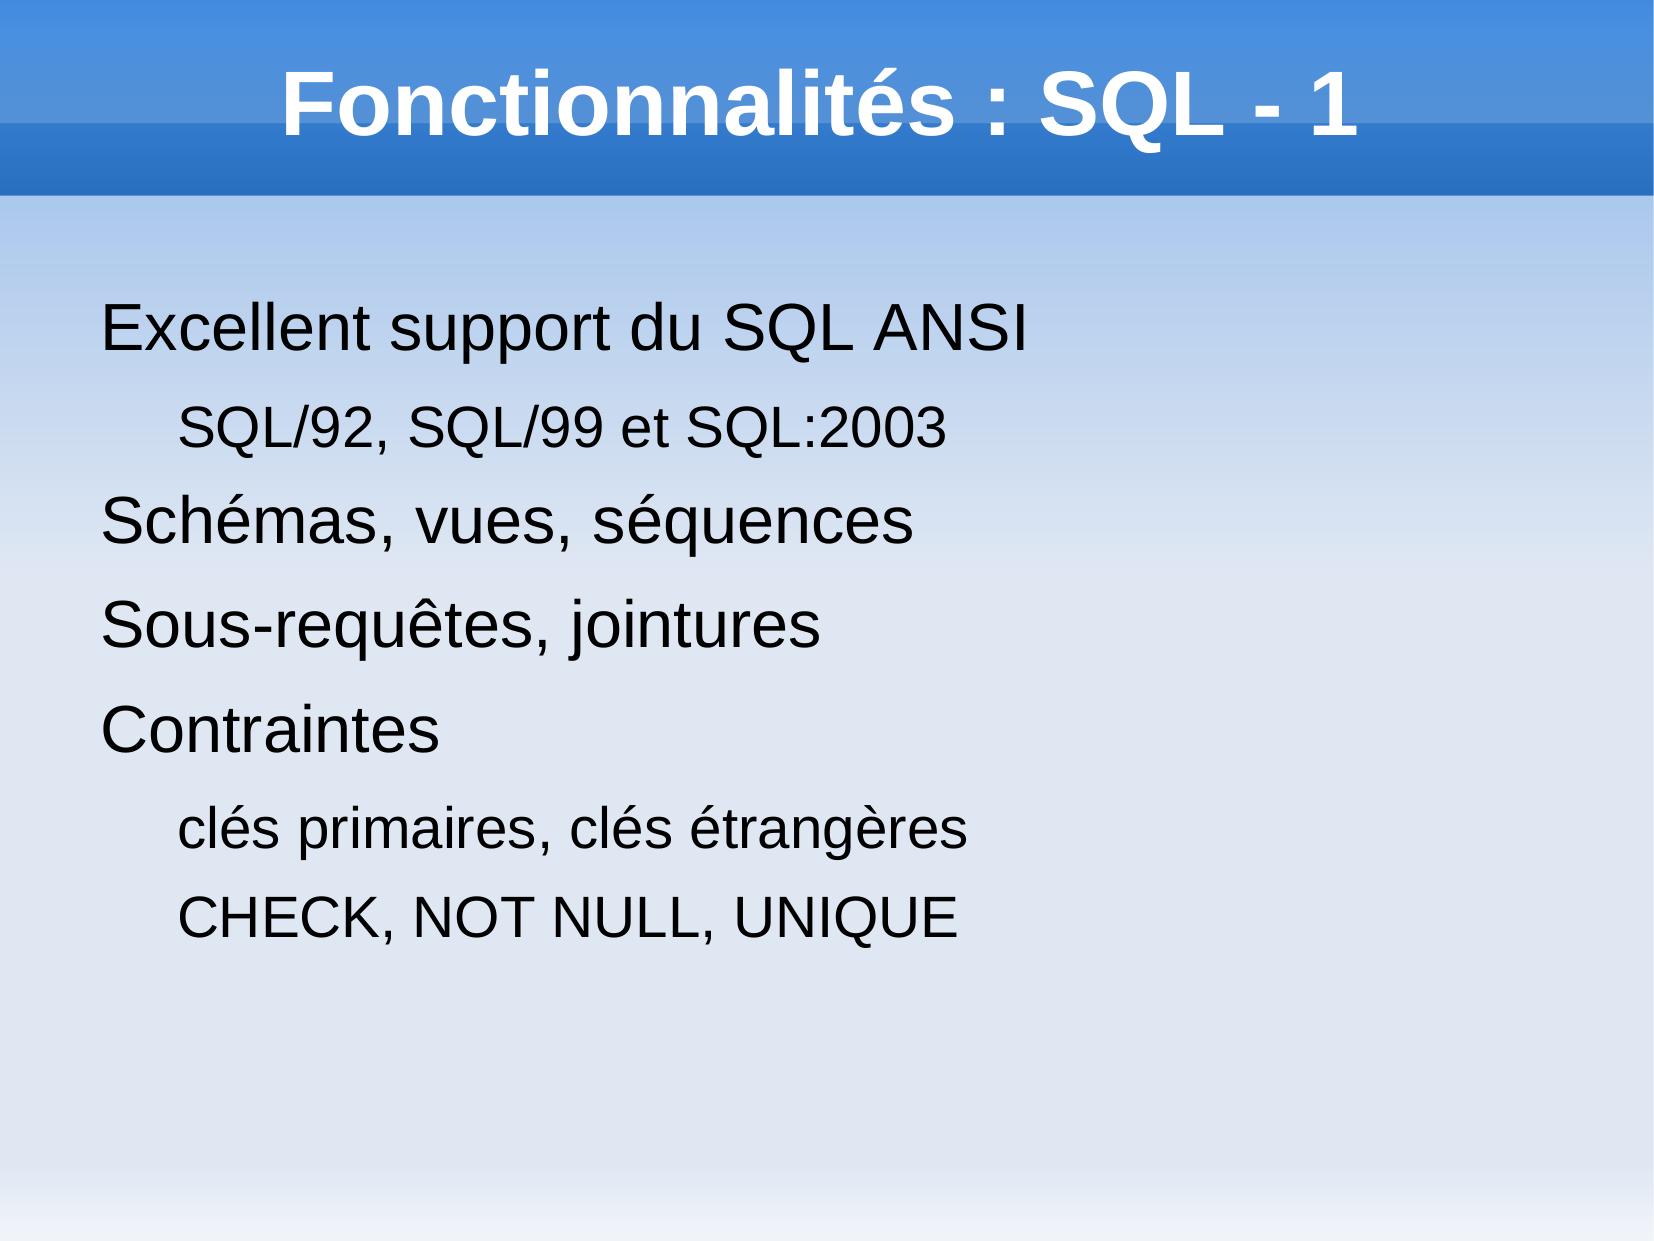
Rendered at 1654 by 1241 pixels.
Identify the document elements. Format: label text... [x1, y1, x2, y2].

picture [0, 0, 1654, 1241]
list Excellent support du SQL ANSI SQL/92, SQL/99 et SQL:2003 Schémas, vues, séquences Sous-requêtes, jointures Contraintes clés primaires, clés étrangères CHECK, NOT NULL, UNIQUE [82, 290, 1571, 1094]
title Fonctionnalités : SQL - 1 [76, 7, 1565, 200]
